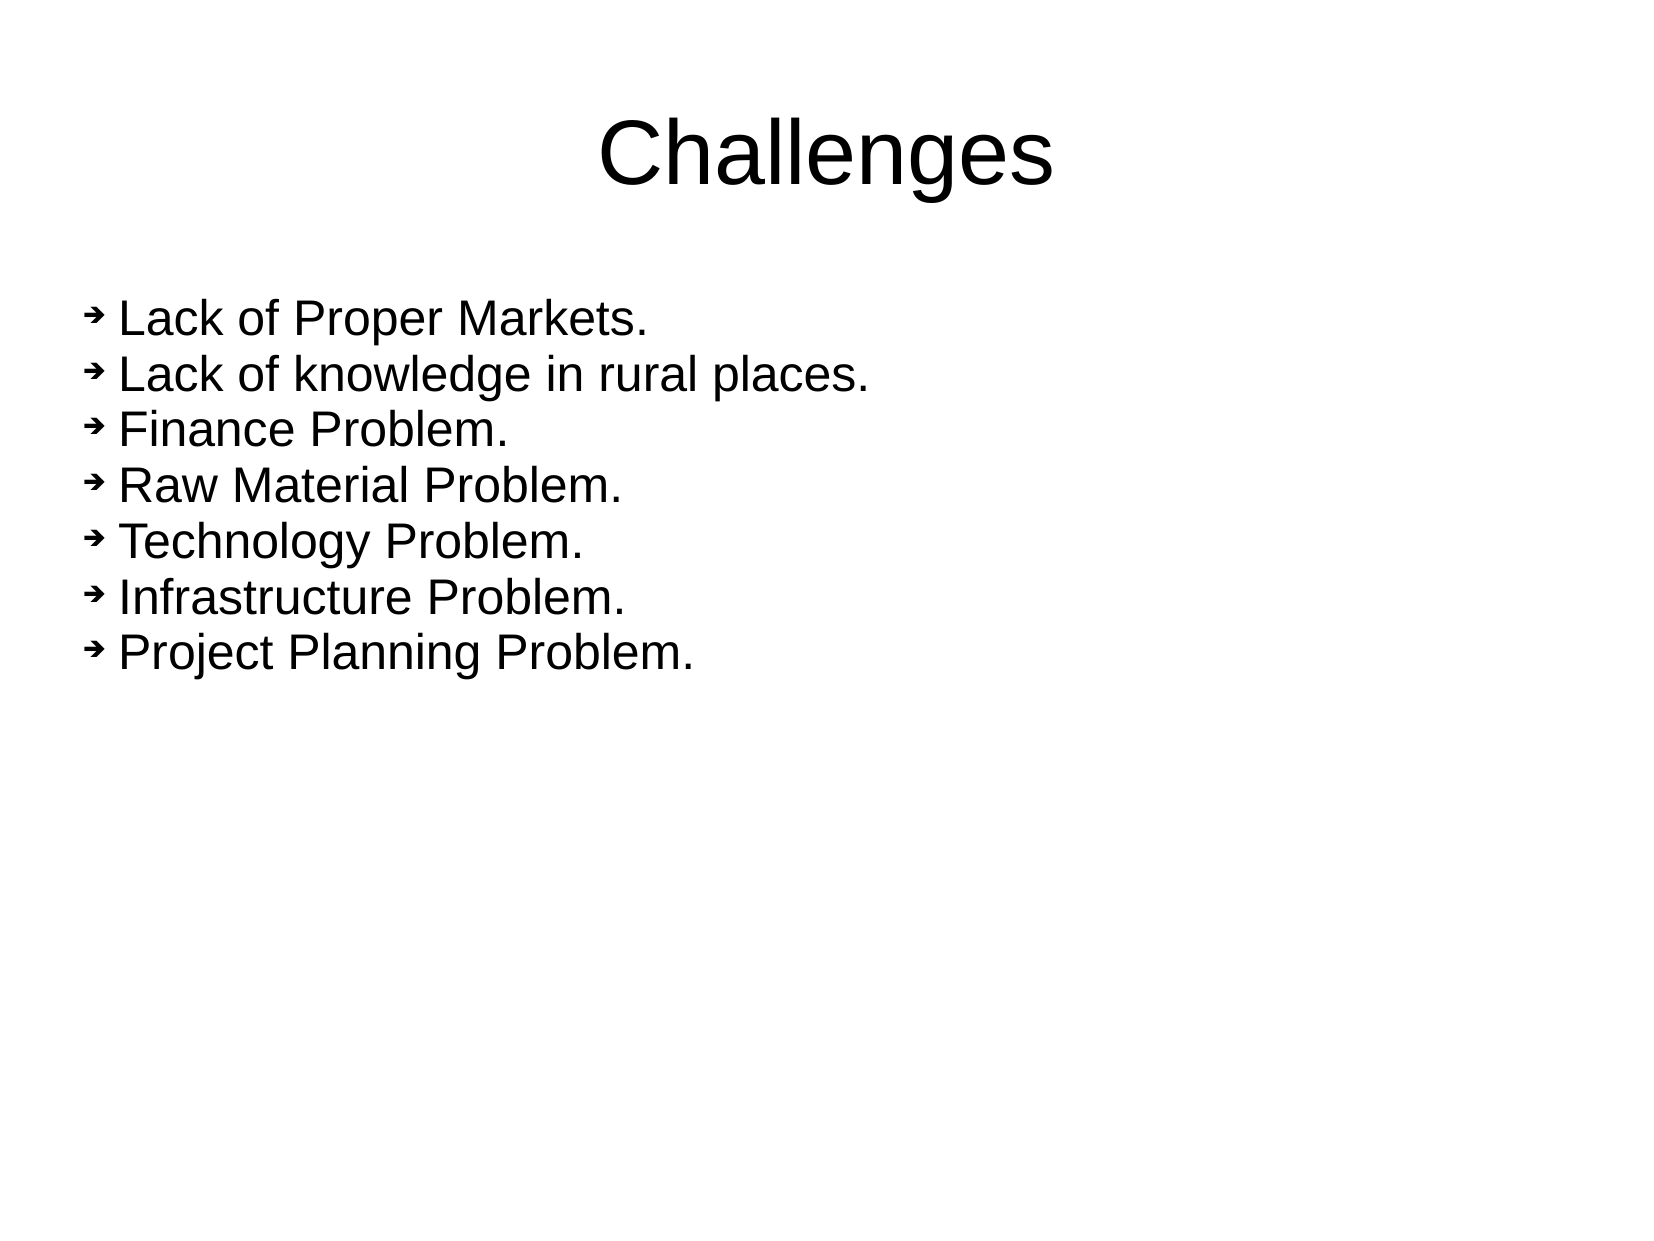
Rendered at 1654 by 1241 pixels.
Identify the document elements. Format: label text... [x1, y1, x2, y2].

subtitle Lack of Proper Markets. Lack of knowledge in rural places. Finance Problem. Raw Material Problem. Technology Problem. Infrastructure Problem. Project Planning Problem. [82, 290, 1571, 1010]
title Challenges [82, 49, 1571, 257]
